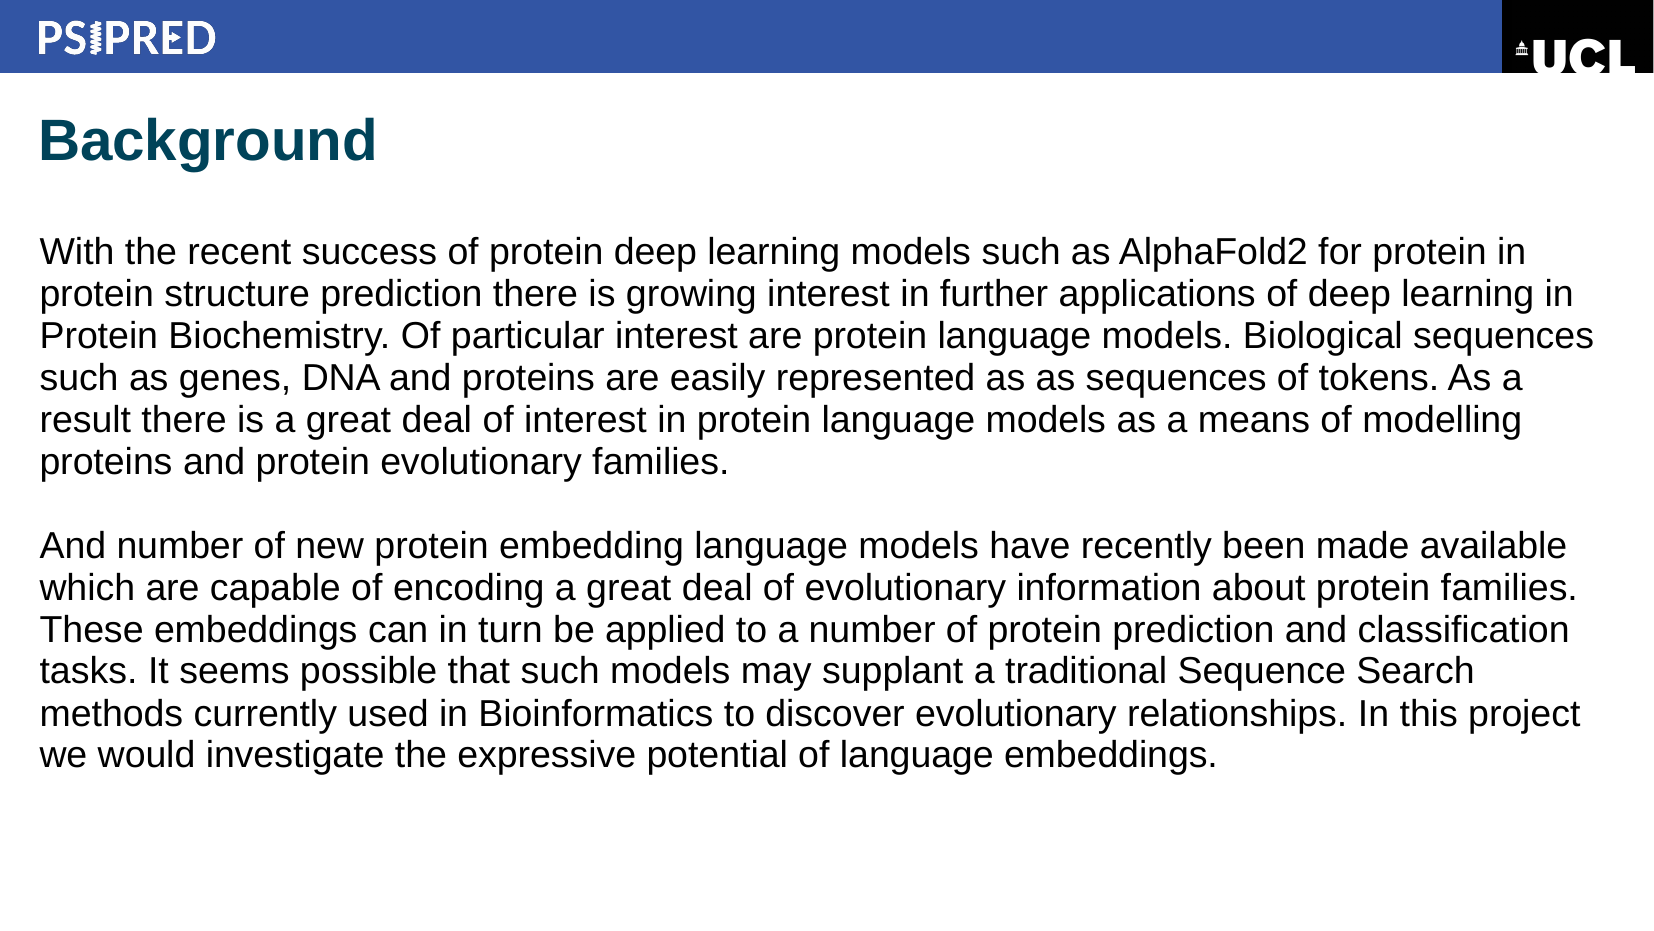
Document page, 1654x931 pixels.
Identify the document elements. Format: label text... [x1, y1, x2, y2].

picture [1502, 0, 1654, 73]
picture [30, 14, 224, 61]
text_box With the recent success of protein deep learning models such as AlphaFold2 for protein in protein structure prediction there is growing interest in further applications of deep learning in Protein Biochemistry. Of particular interest are protein language models. Biological sequences such as genes, DNA and proteins are easily represented as as sequences of tokens. As a result there is a great deal of interest in protein language models as a means of modelling proteins and protein evolutionary families. And number of new protein embedding language models have recently been made available which are capable of encoding a great deal of evolutionary information about protein families. These embeddings can in turn be applied to a number of protein prediction and classification tasks. It seems possible that such models may supplant a traditional Sequence Search methods currently used in Bioinformatics to discover evolutionary relationships. In this project we would investigate the expressive potential of language embeddings. [24, 222, 1630, 910]
title Background [23, 94, 1619, 201]
